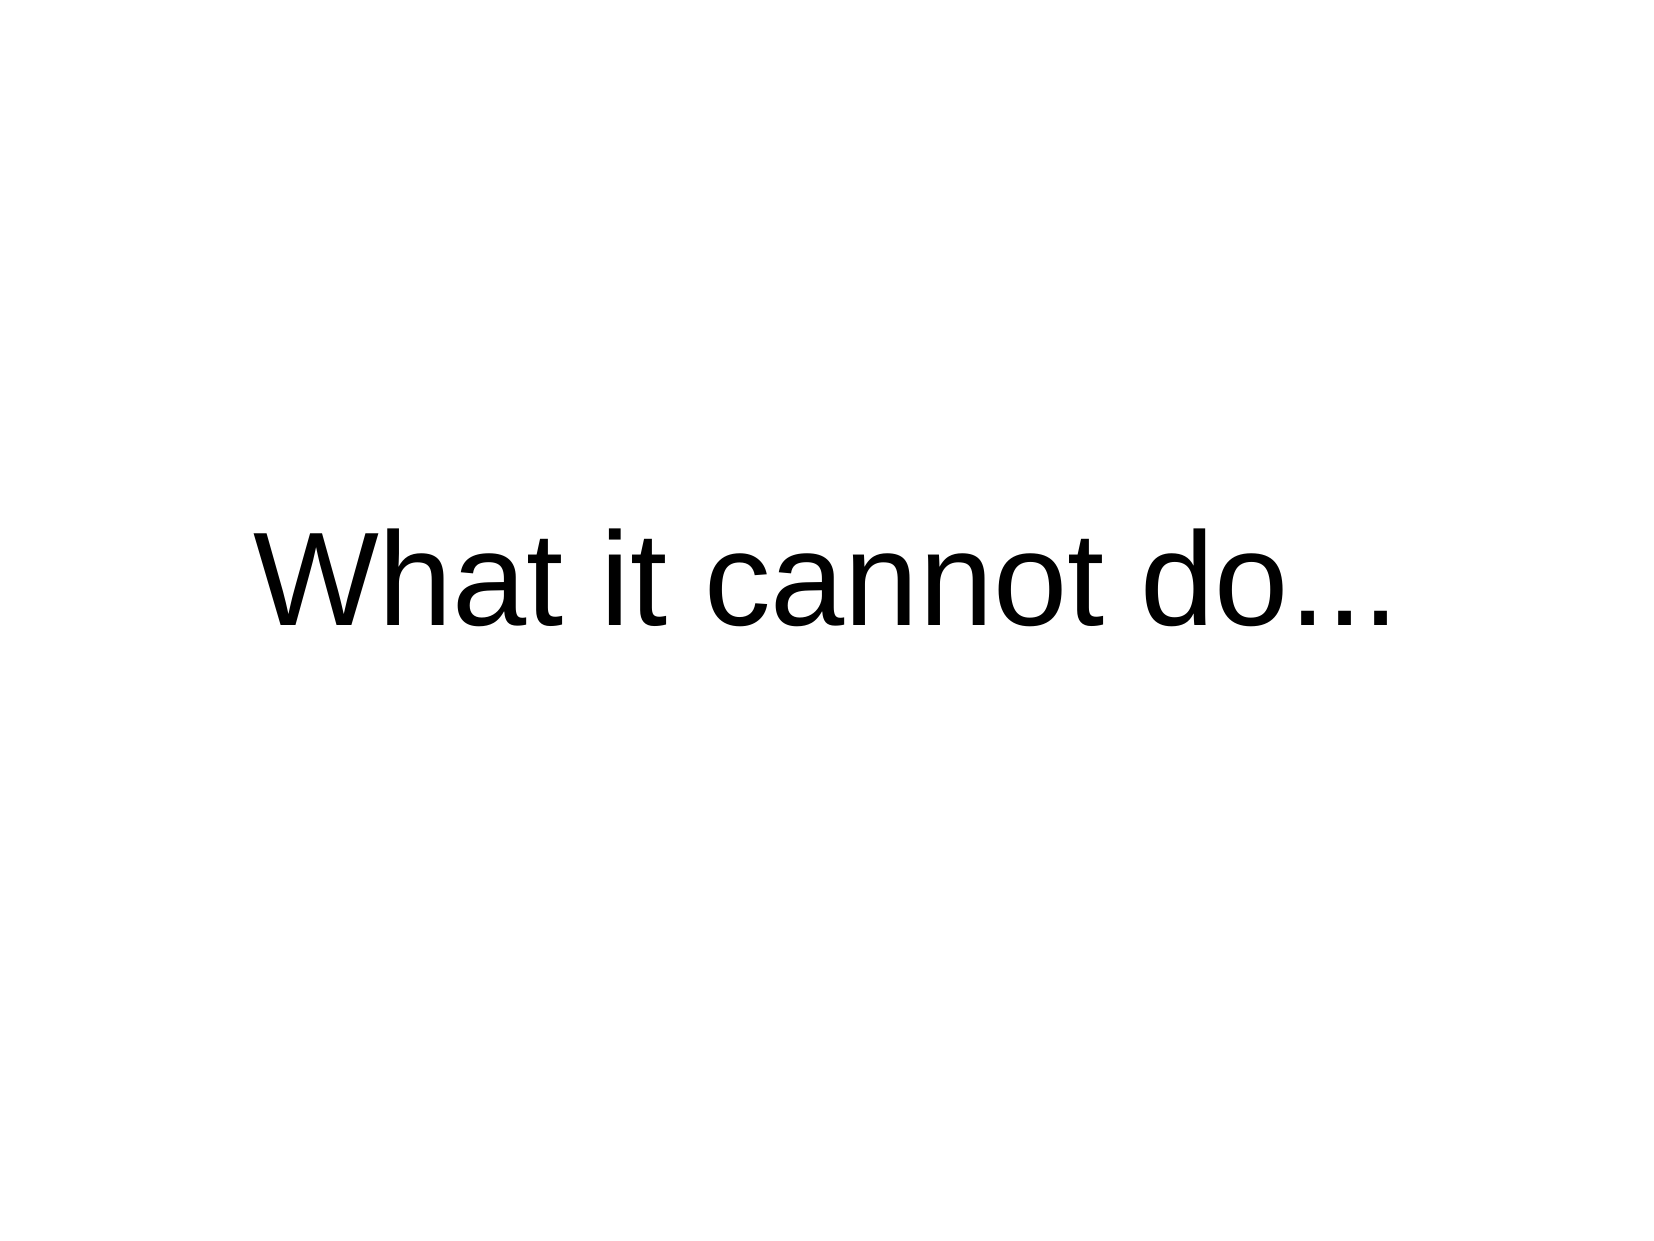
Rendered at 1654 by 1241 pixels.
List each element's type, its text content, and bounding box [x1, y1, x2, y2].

subtitle What it cannot do... [82, 56, 1571, 1102]
